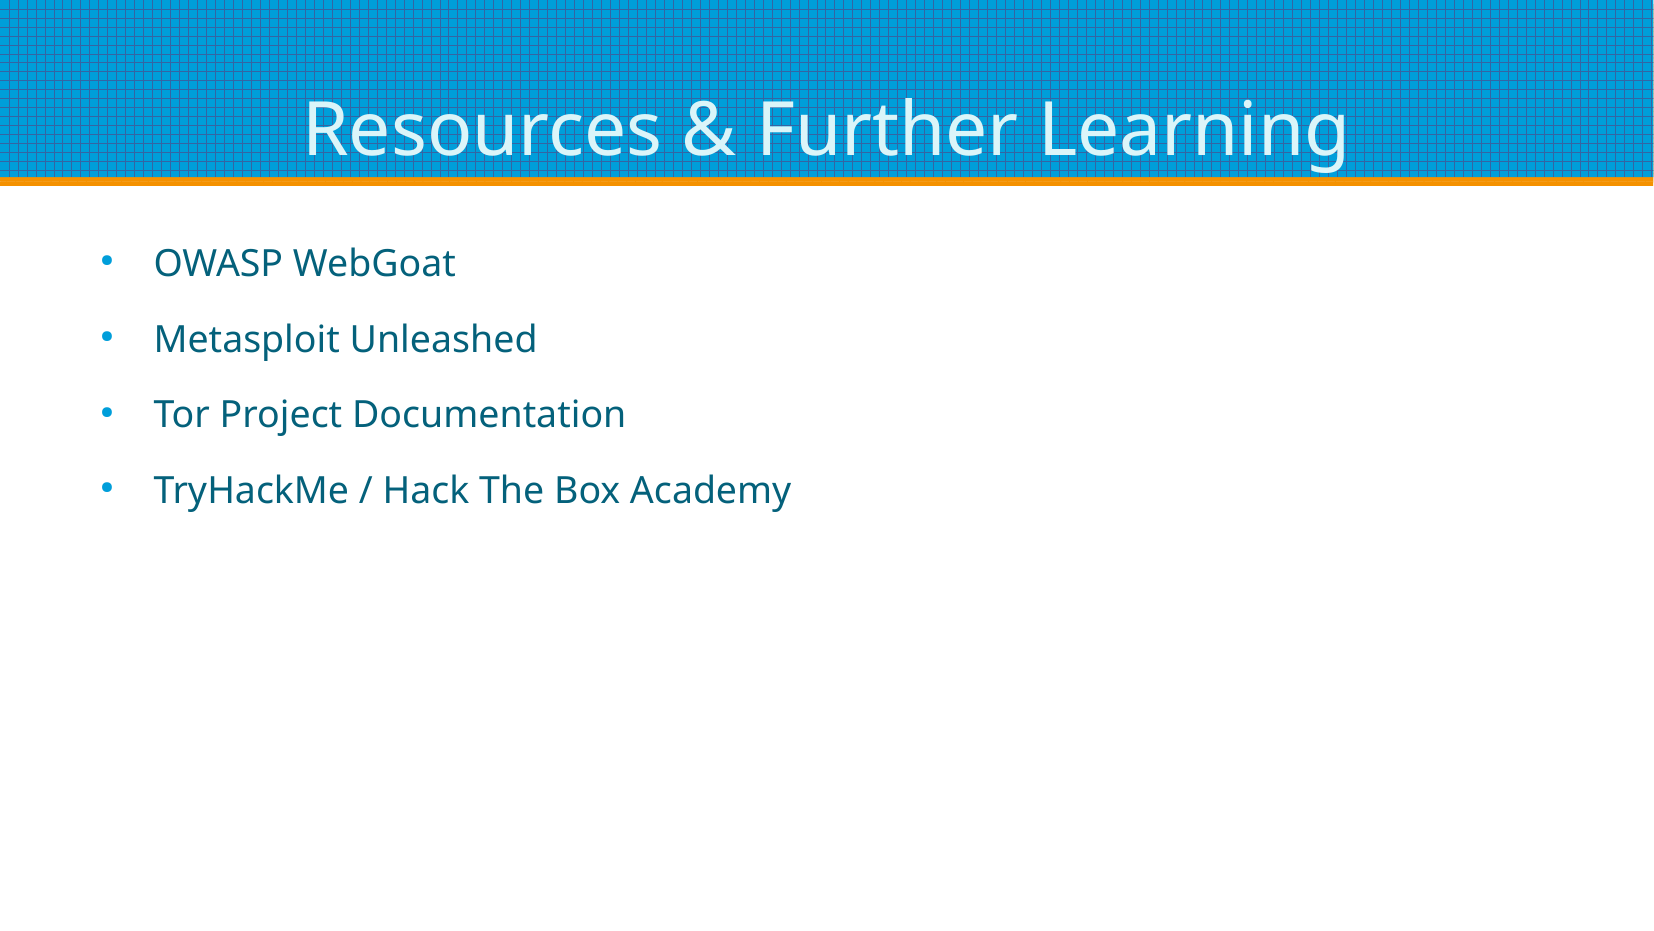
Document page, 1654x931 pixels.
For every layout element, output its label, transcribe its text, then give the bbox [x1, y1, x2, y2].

list OWASP WebGoat Metasploit Unleashed Tor Project Documentation TryHackMe / Hack The Box Academy [82, 236, 1571, 813]
title Resources & Further Learning [82, 14, 1571, 178]
